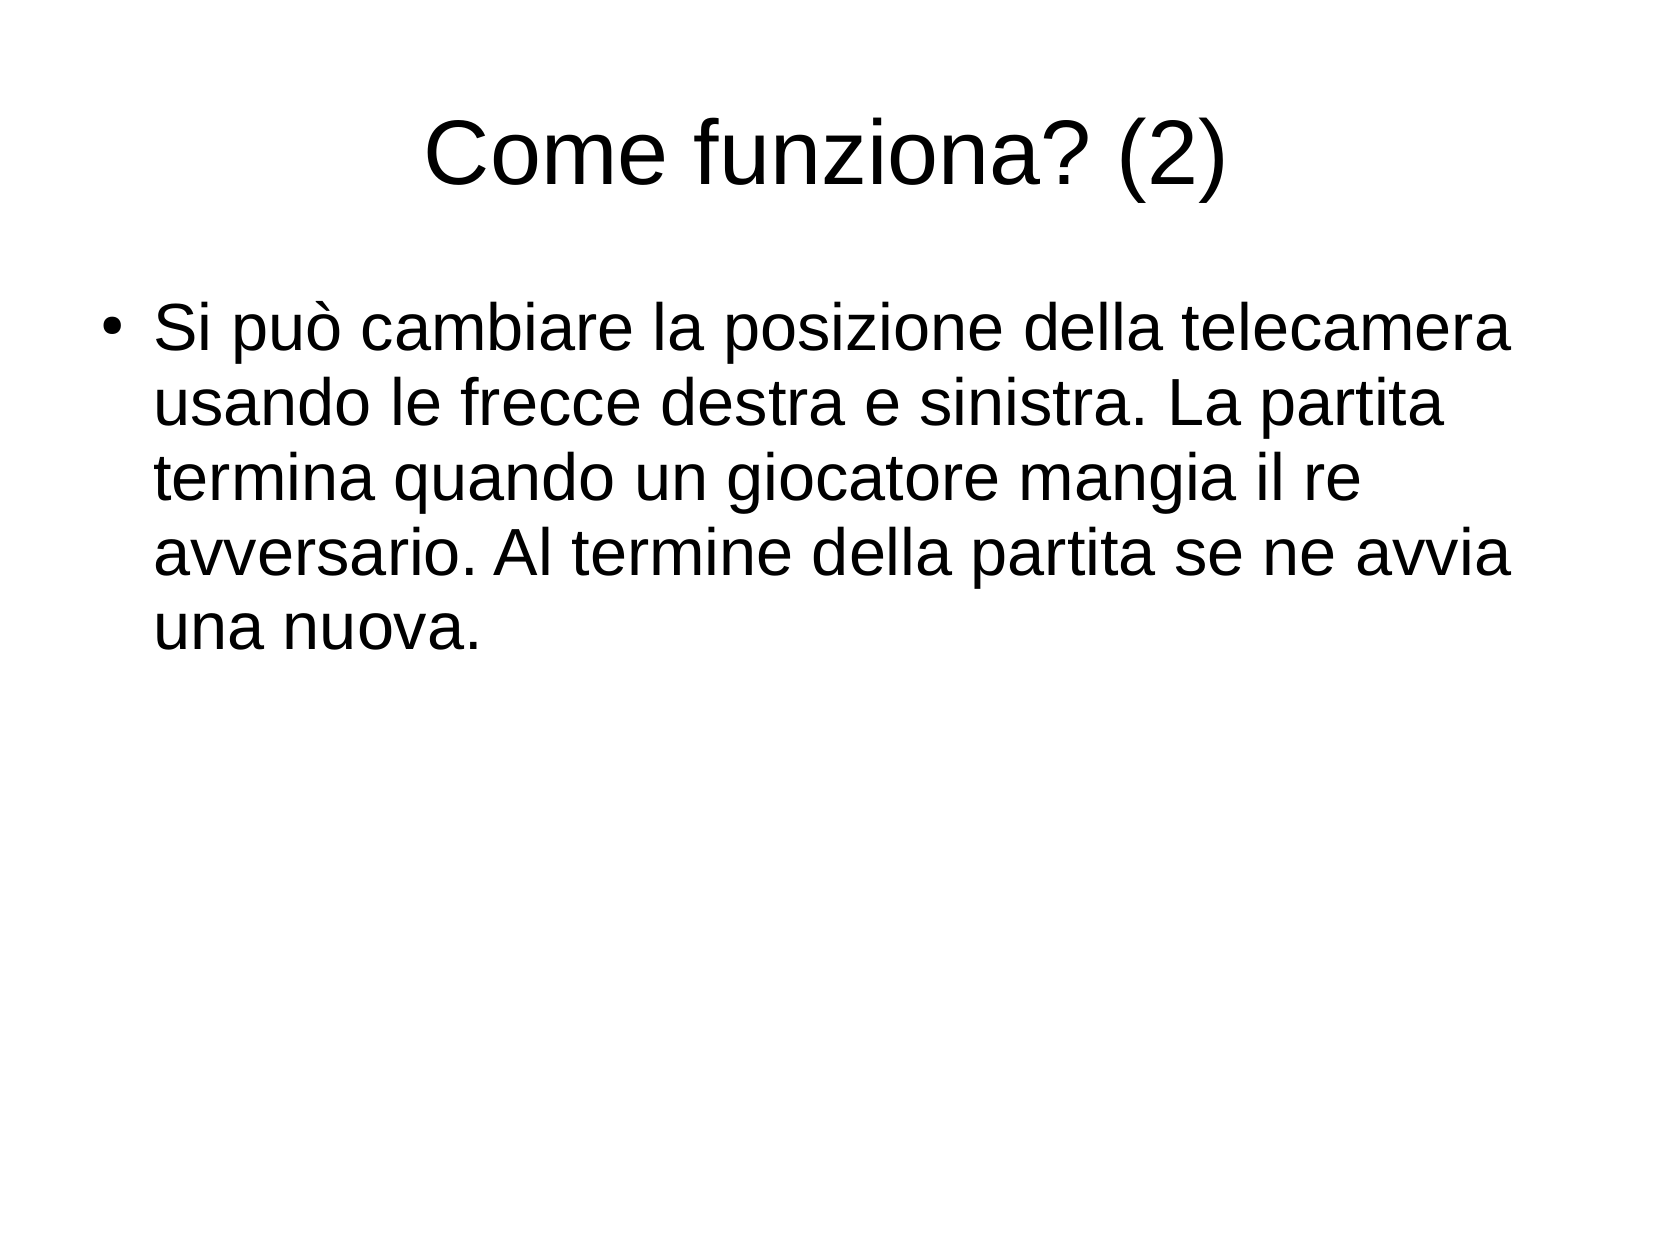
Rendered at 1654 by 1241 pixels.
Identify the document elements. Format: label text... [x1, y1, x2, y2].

title Come funziona? (2) [82, 49, 1571, 257]
list Si può cambiare la posizione della telecamera usando le frecce destra e sinistra. La partita termina quando un giocatore mangia il re avversario. Al termine della partita se ne avvia una nuova. [82, 290, 1571, 1010]
